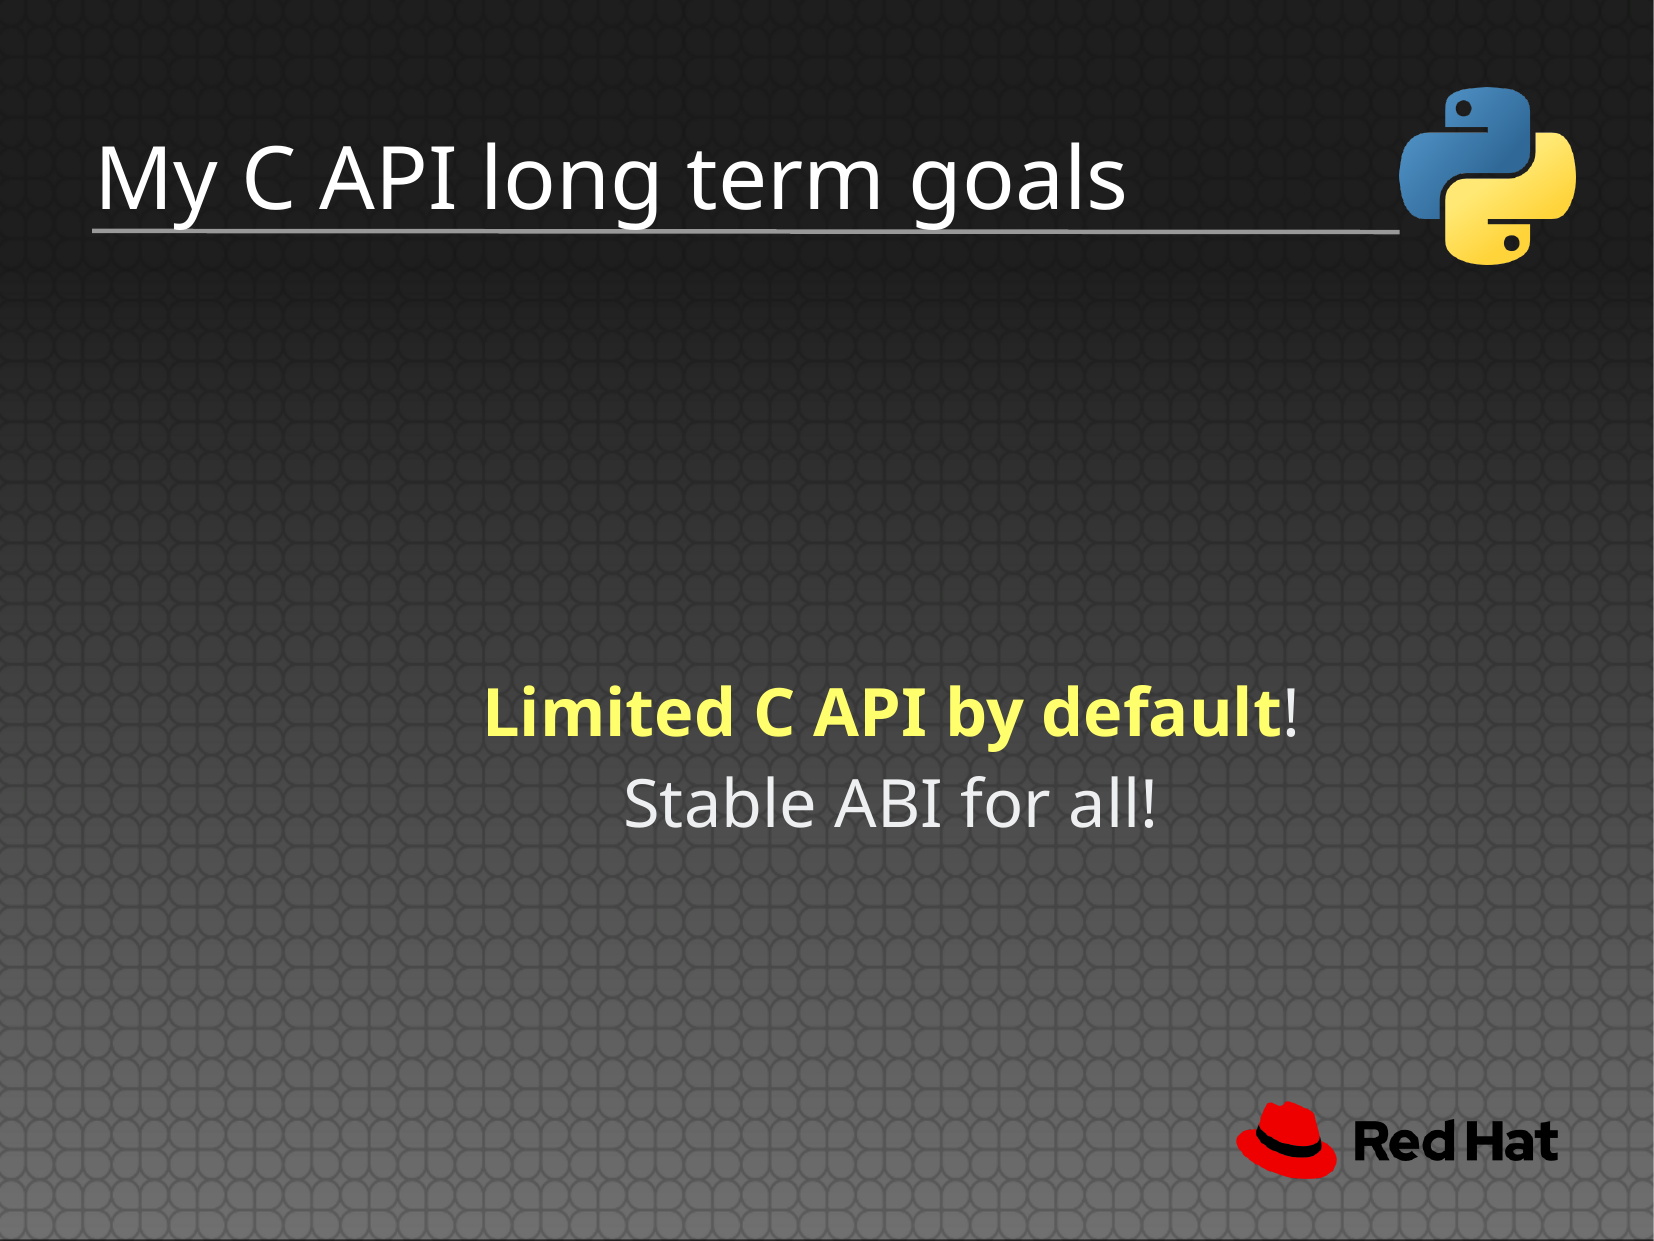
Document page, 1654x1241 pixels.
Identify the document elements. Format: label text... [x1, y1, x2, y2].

title My C API long term goals [94, 100, 1426, 251]
list Limited C API by default! Stable ABI for all! [82, 304, 1629, 1045]
picture [0, 0, 1654, 1241]
